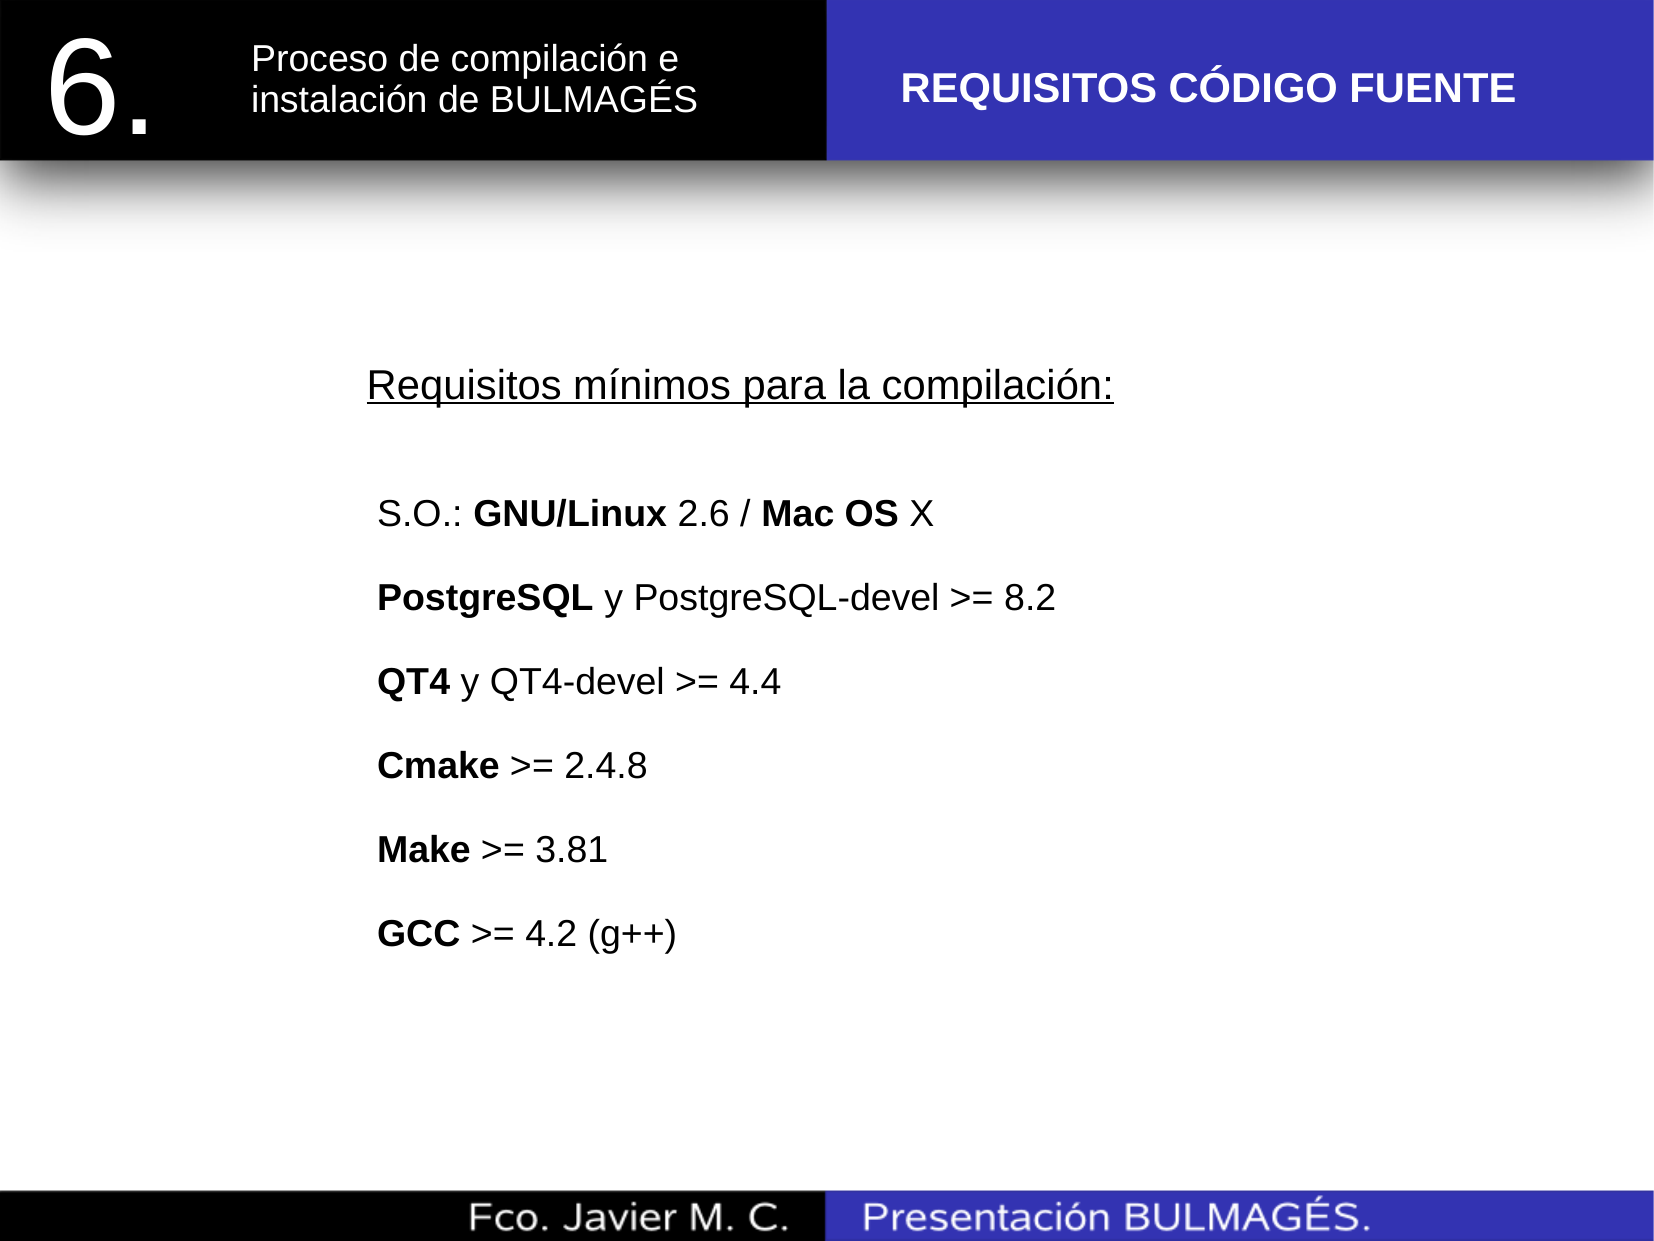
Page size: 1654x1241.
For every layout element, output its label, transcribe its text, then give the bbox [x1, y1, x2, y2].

text_box Requisitos mínimos para la compilación: S.O.: GNU/Linux 2.6 / Mac OS X PostgreSQL y PostgreSQL-devel >= 8.2 QT4 y QT4-devel >= 4.4 Cmake >= 2.4.8 Make >= 3.81 GCC >= 4.2 (g++) [351, 354, 1302, 962]
text_box REQUISITOS CÓDIGO FUENTE [885, 56, 1595, 119]
text_box <número>. [29, 2, 237, 325]
picture [0, 0, 1654, 1241]
text_box Proceso de compilación e instalación de BULMAGÉS [236, 29, 798, 171]
